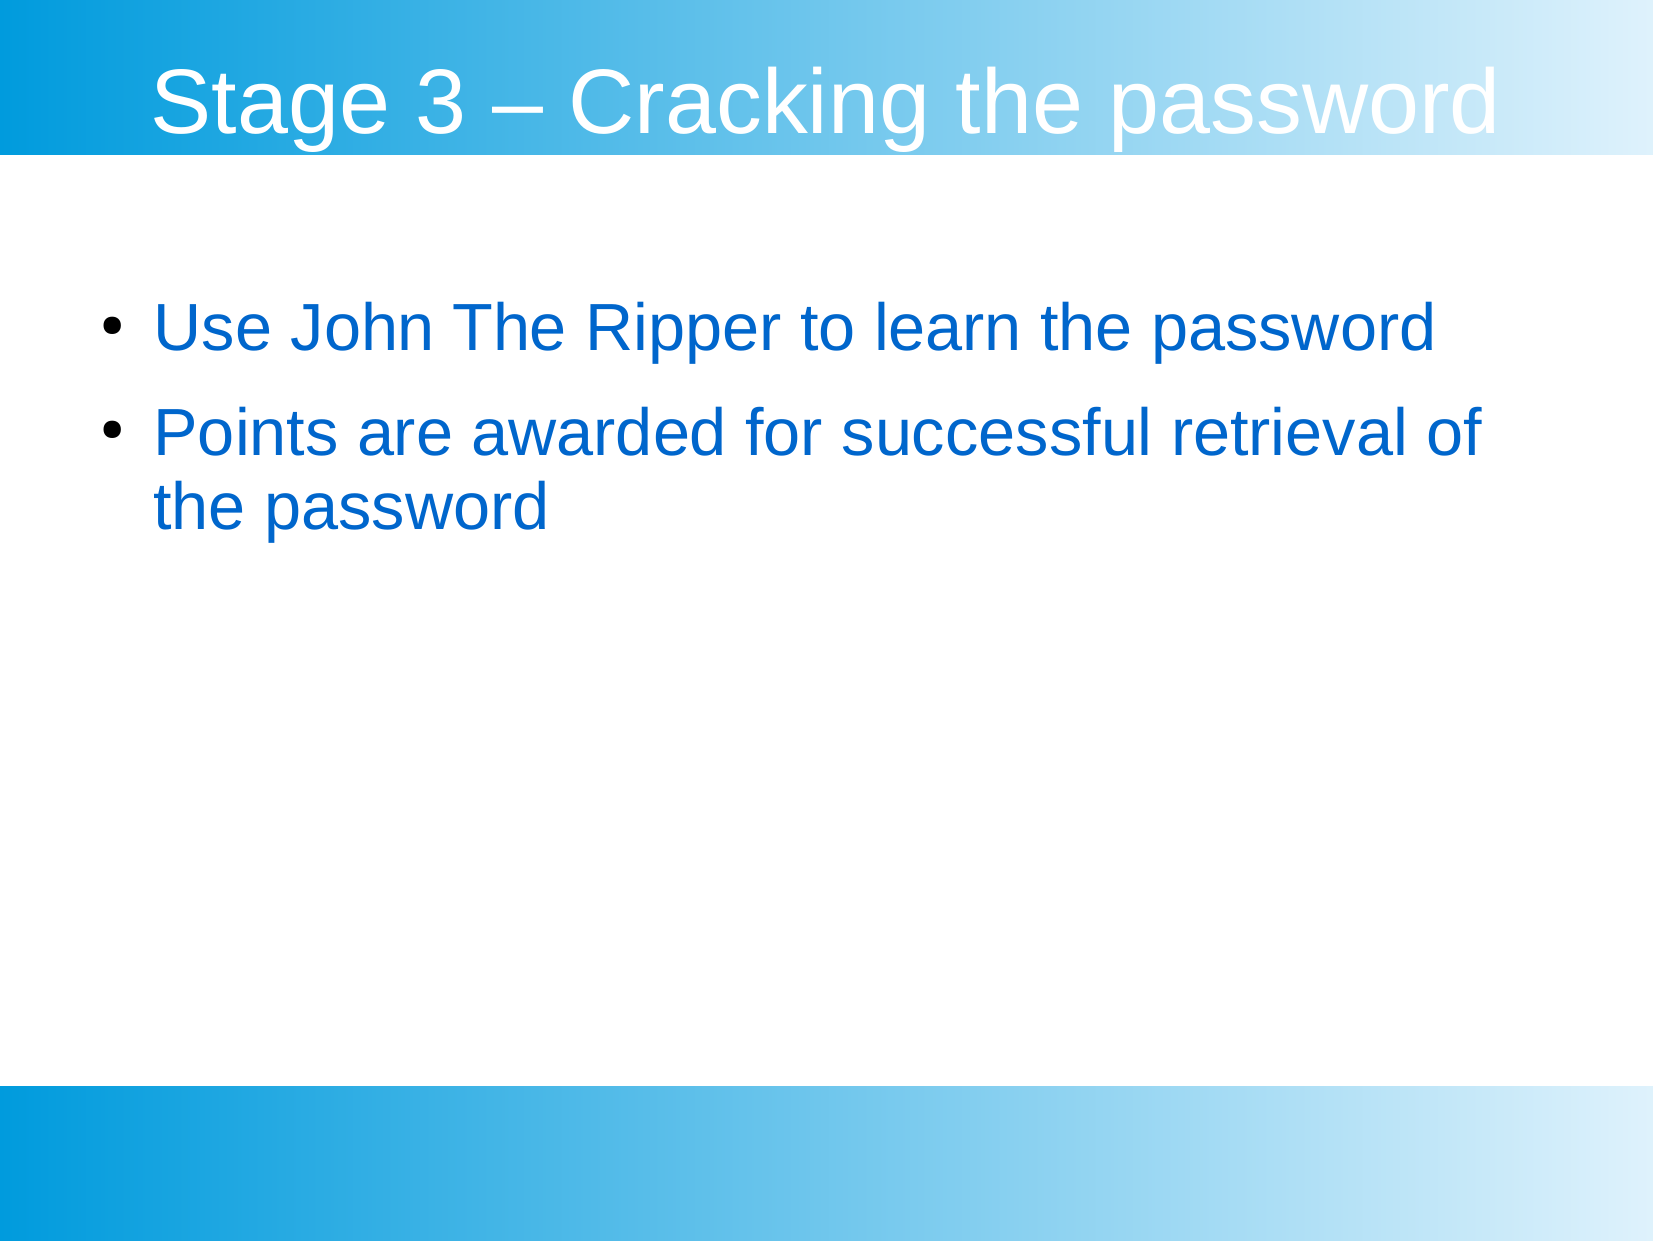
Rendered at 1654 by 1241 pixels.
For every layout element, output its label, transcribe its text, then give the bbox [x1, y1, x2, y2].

list Use John The Ripper to learn the password Points are awarded for successful retrieval of the password [82, 290, 1571, 1010]
title Stage 3 – Cracking the password [82, 49, 1571, 155]
